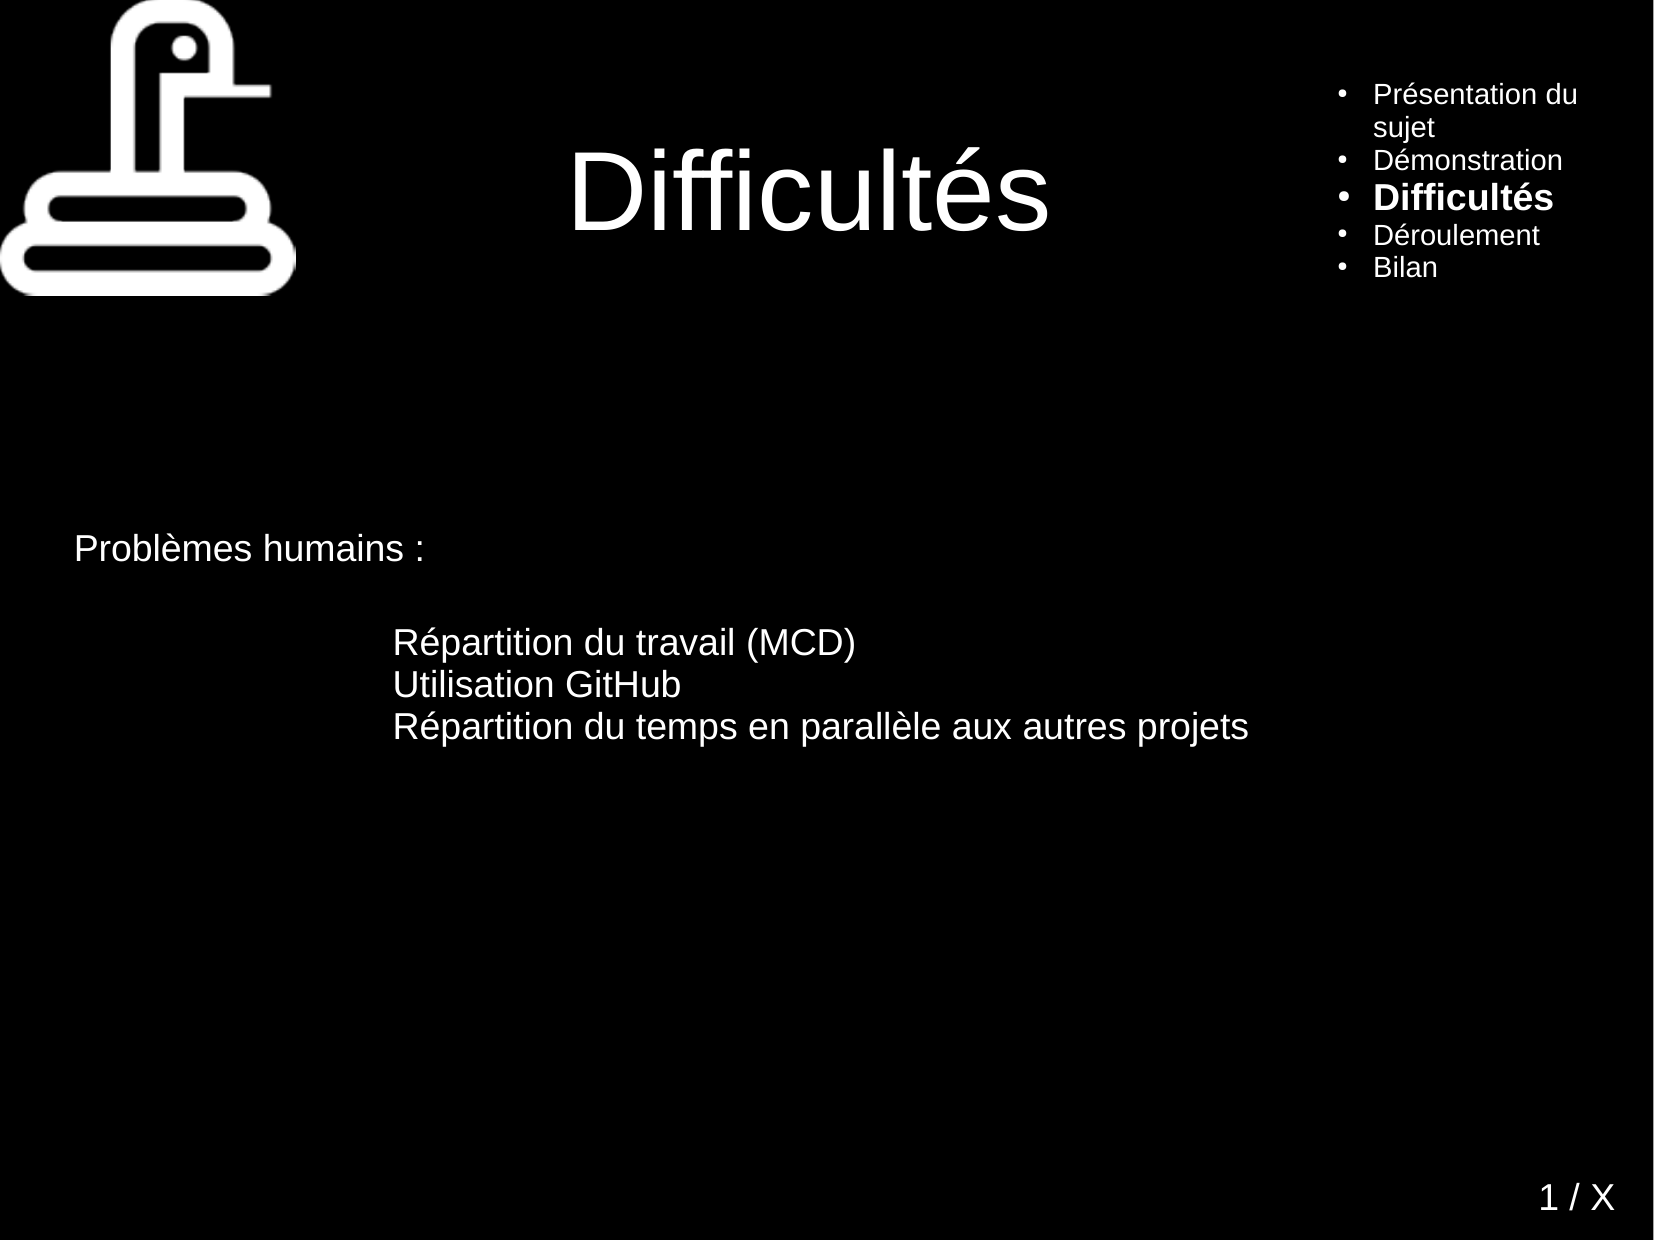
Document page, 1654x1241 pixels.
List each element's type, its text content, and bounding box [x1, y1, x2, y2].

text_box Problèmes humains : [59, 519, 863, 577]
text_box Répartition du travail (MCD) Utilisation GitHub Répartition du temps en parallèle aux autres projets [377, 614, 1276, 755]
title Difficultés [295, 88, 1323, 296]
text_box 1 / X [1523, 1169, 1654, 1241]
picture [0, 0, 296, 296]
text_box Présentation du sujet Démonstration Difficultés Déroulement Bilan [1322, 70, 1654, 334]
